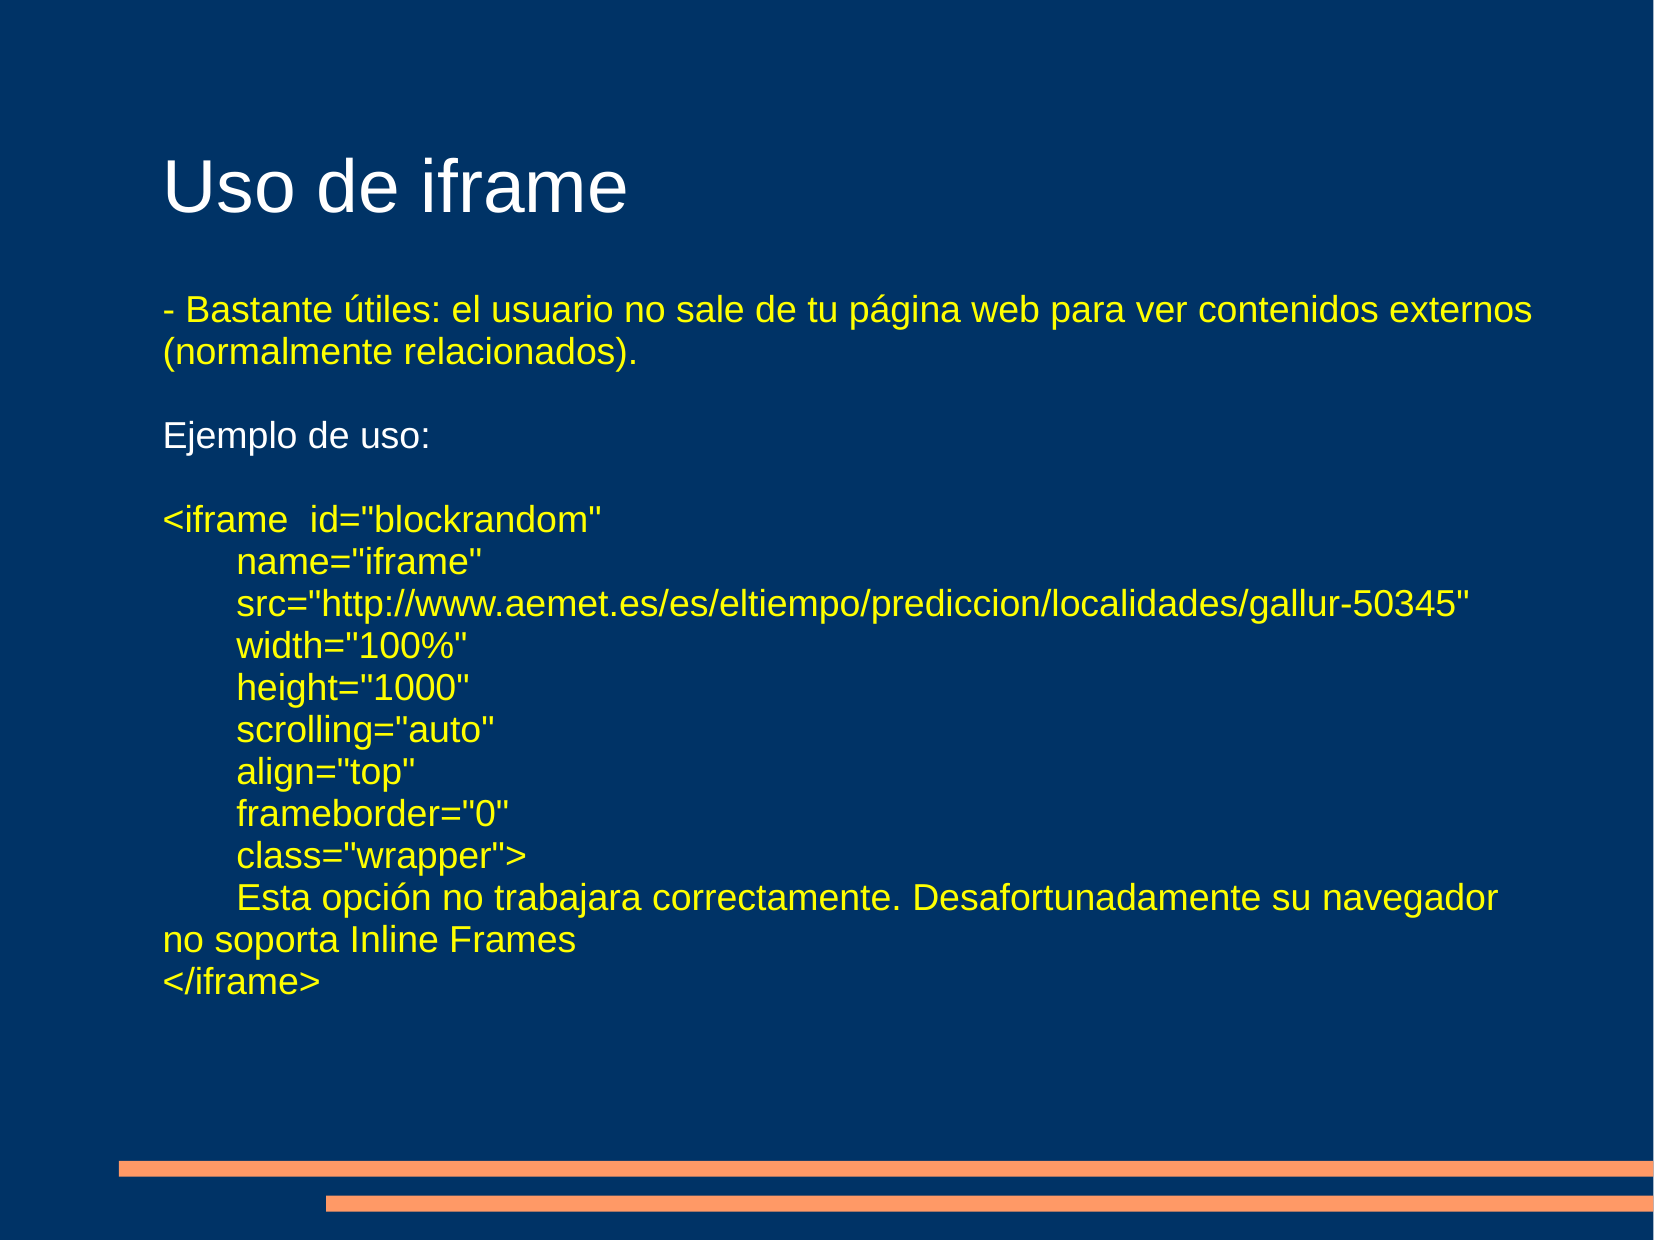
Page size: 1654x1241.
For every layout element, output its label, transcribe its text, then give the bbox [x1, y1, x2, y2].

text_box Uso de iframe [147, 137, 1359, 237]
text_box - Bastante útiles: el usuario no sale de tu página web para ver contenidos externos (normalmente relacionados). Ejemplo de uso: <iframe id="blockrandom" name="iframe" src="http://www.aemet.es/es/eltiempo/prediccion/localidades/gallur-50345" width="100%" height="1000" scrolling="auto" align="top" frameborder="0" class="wrapper"> Esta opción no trabajara correctamente. Desafortunadamente su navegador no soporta Inline Frames </iframe> [147, 281, 1565, 1011]
